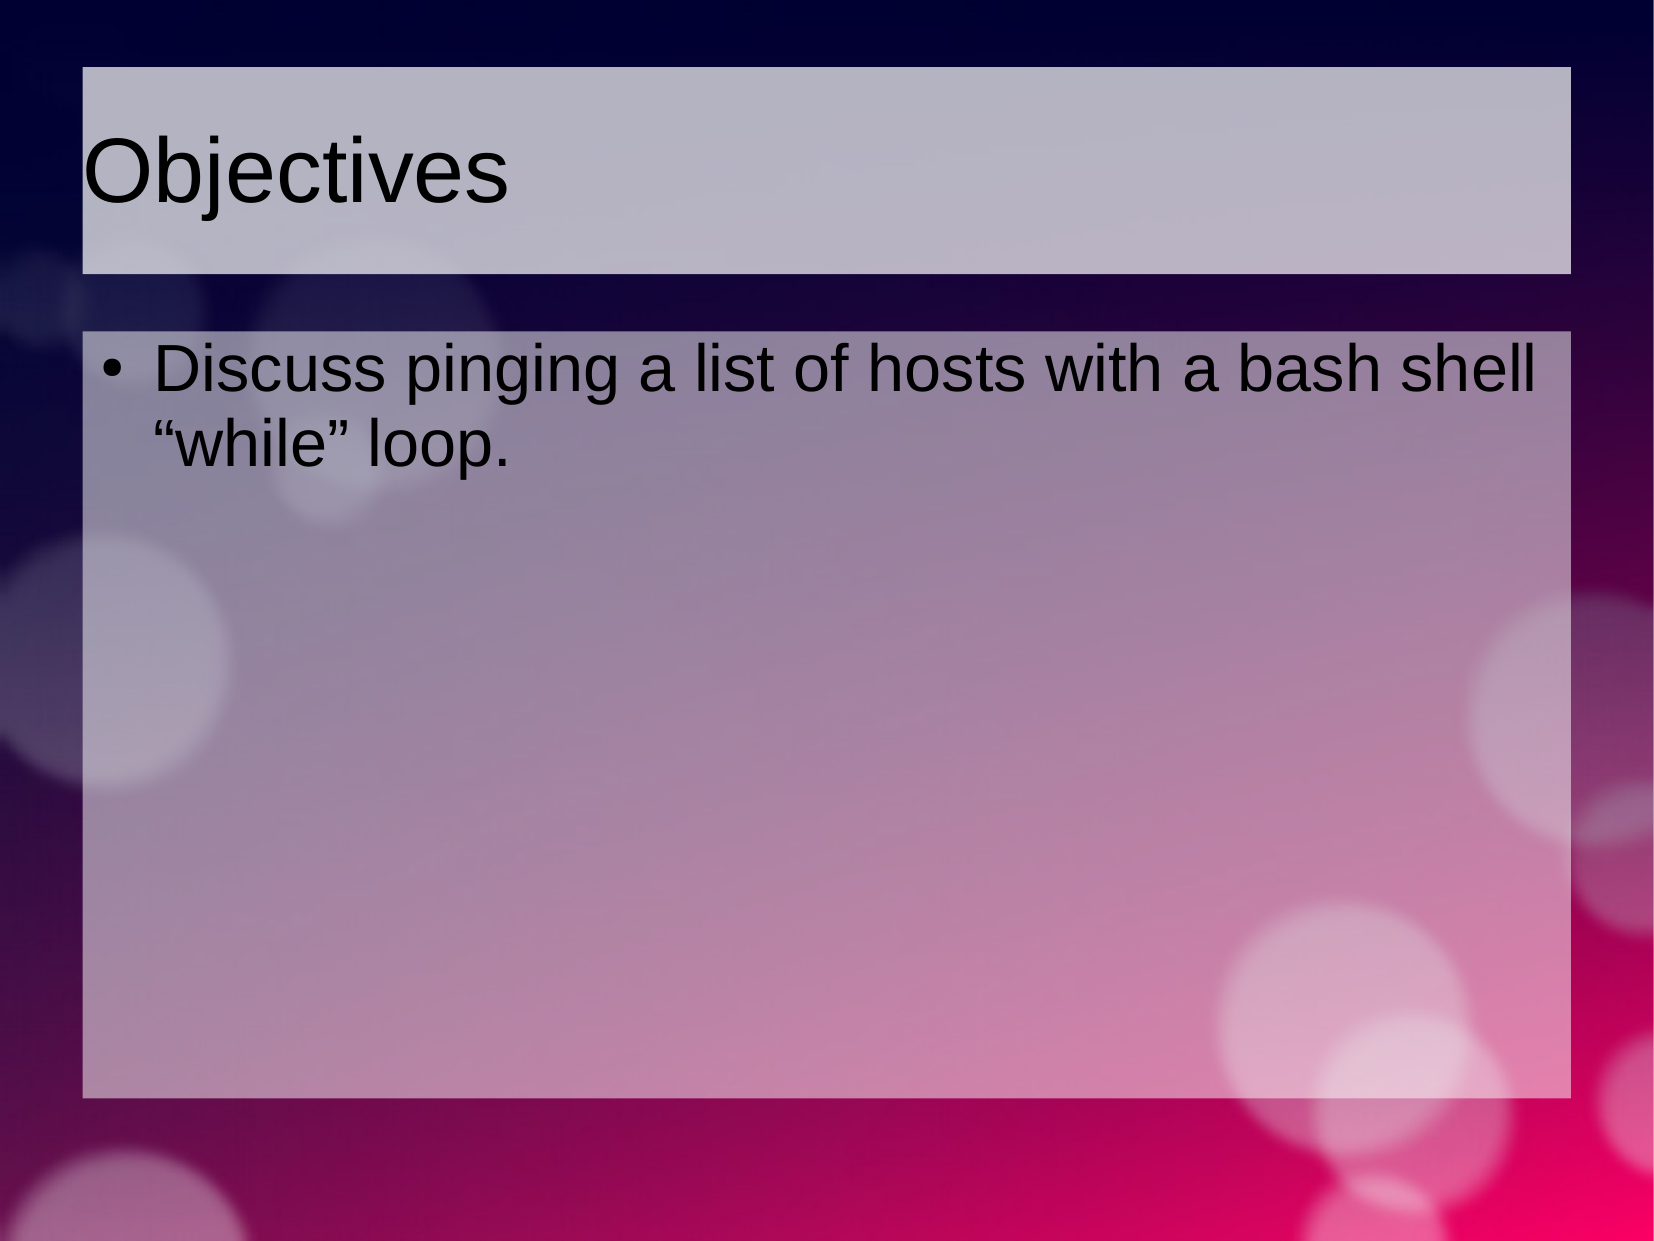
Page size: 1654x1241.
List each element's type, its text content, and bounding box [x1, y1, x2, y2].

list Discuss pinging a list of hosts with a bash shell “while” loop. [82, 331, 1571, 1099]
picture [0, 0, 1654, 1241]
title Objectives [82, 67, 1571, 275]
